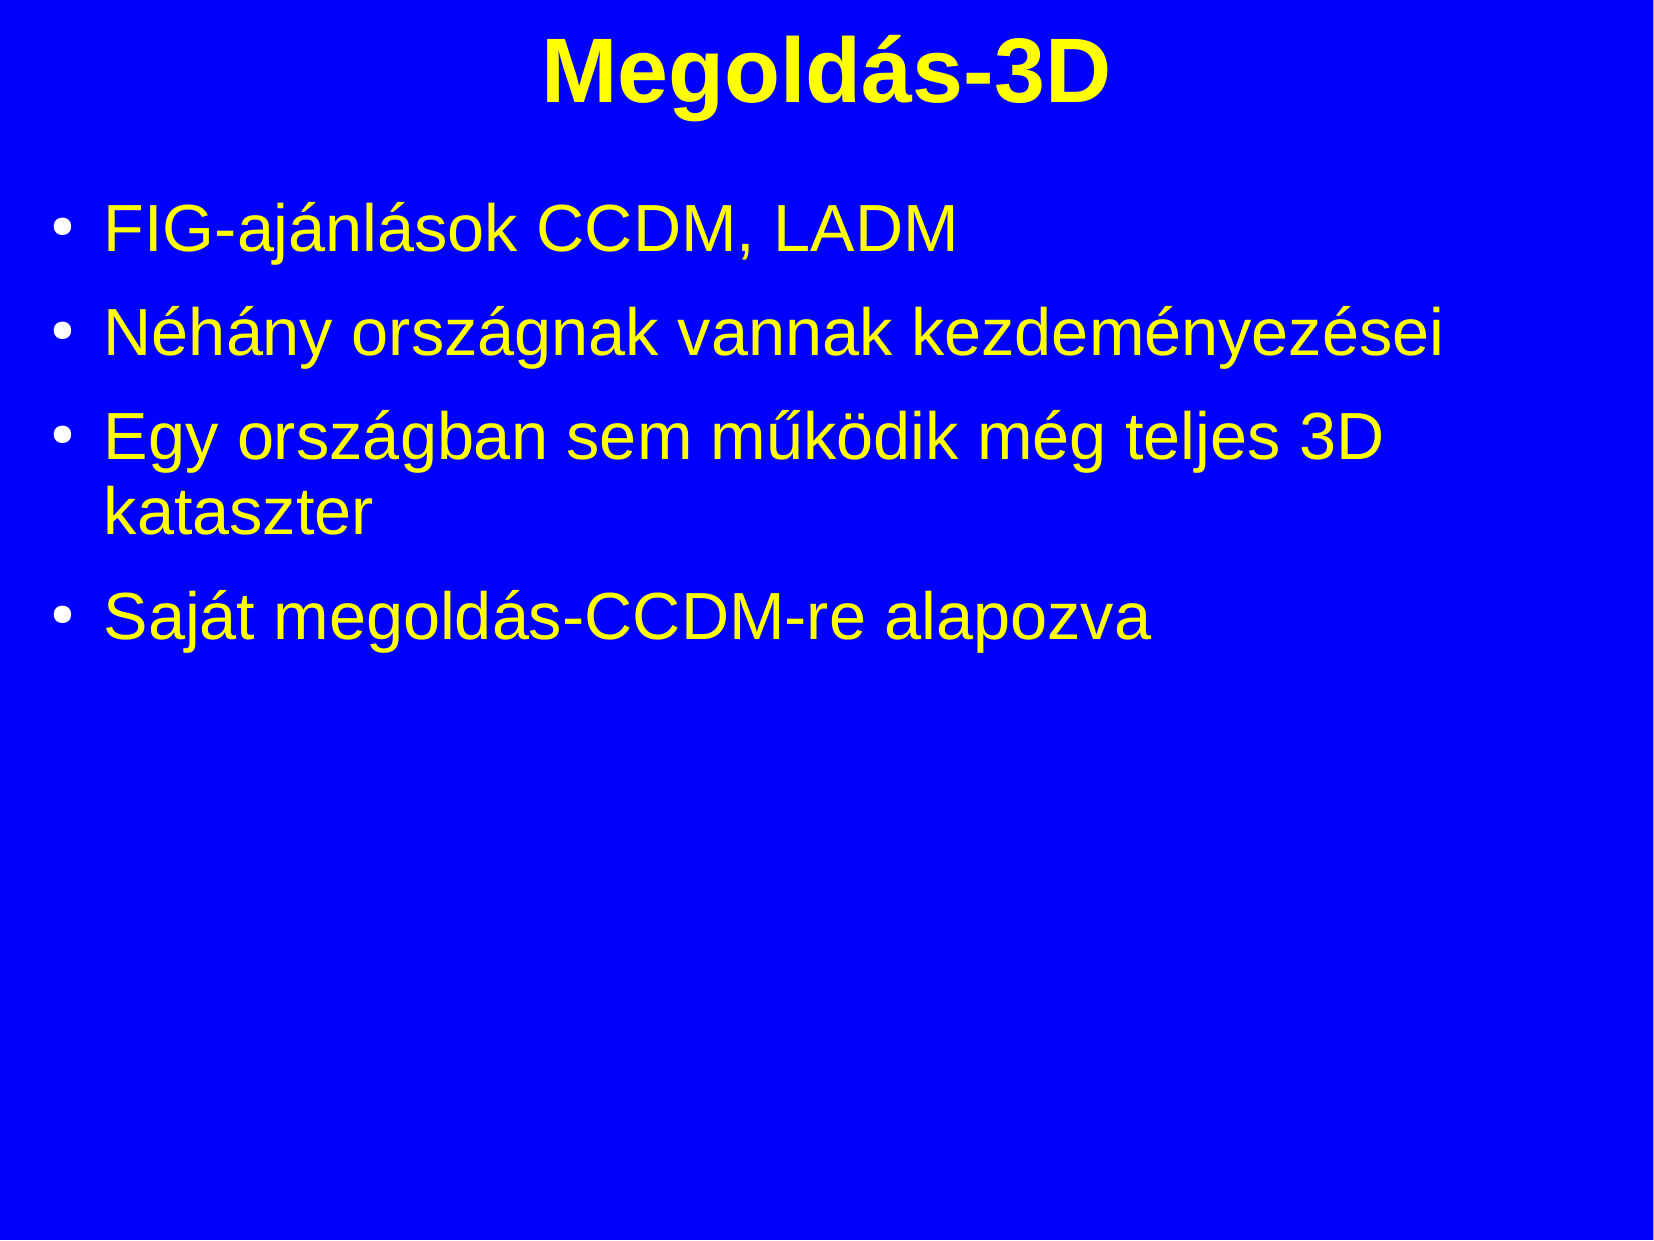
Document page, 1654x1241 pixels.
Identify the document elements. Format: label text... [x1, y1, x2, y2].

list FIG-ajánlások CCDM, LADM Néhány országnak vannak kezdeményezései Egy országban sem működik még teljes 3D kataszter Saját megoldás-CCDM-re alapozva [32, 190, 1595, 1042]
title Megoldás-3D [82, 0, 1571, 142]
